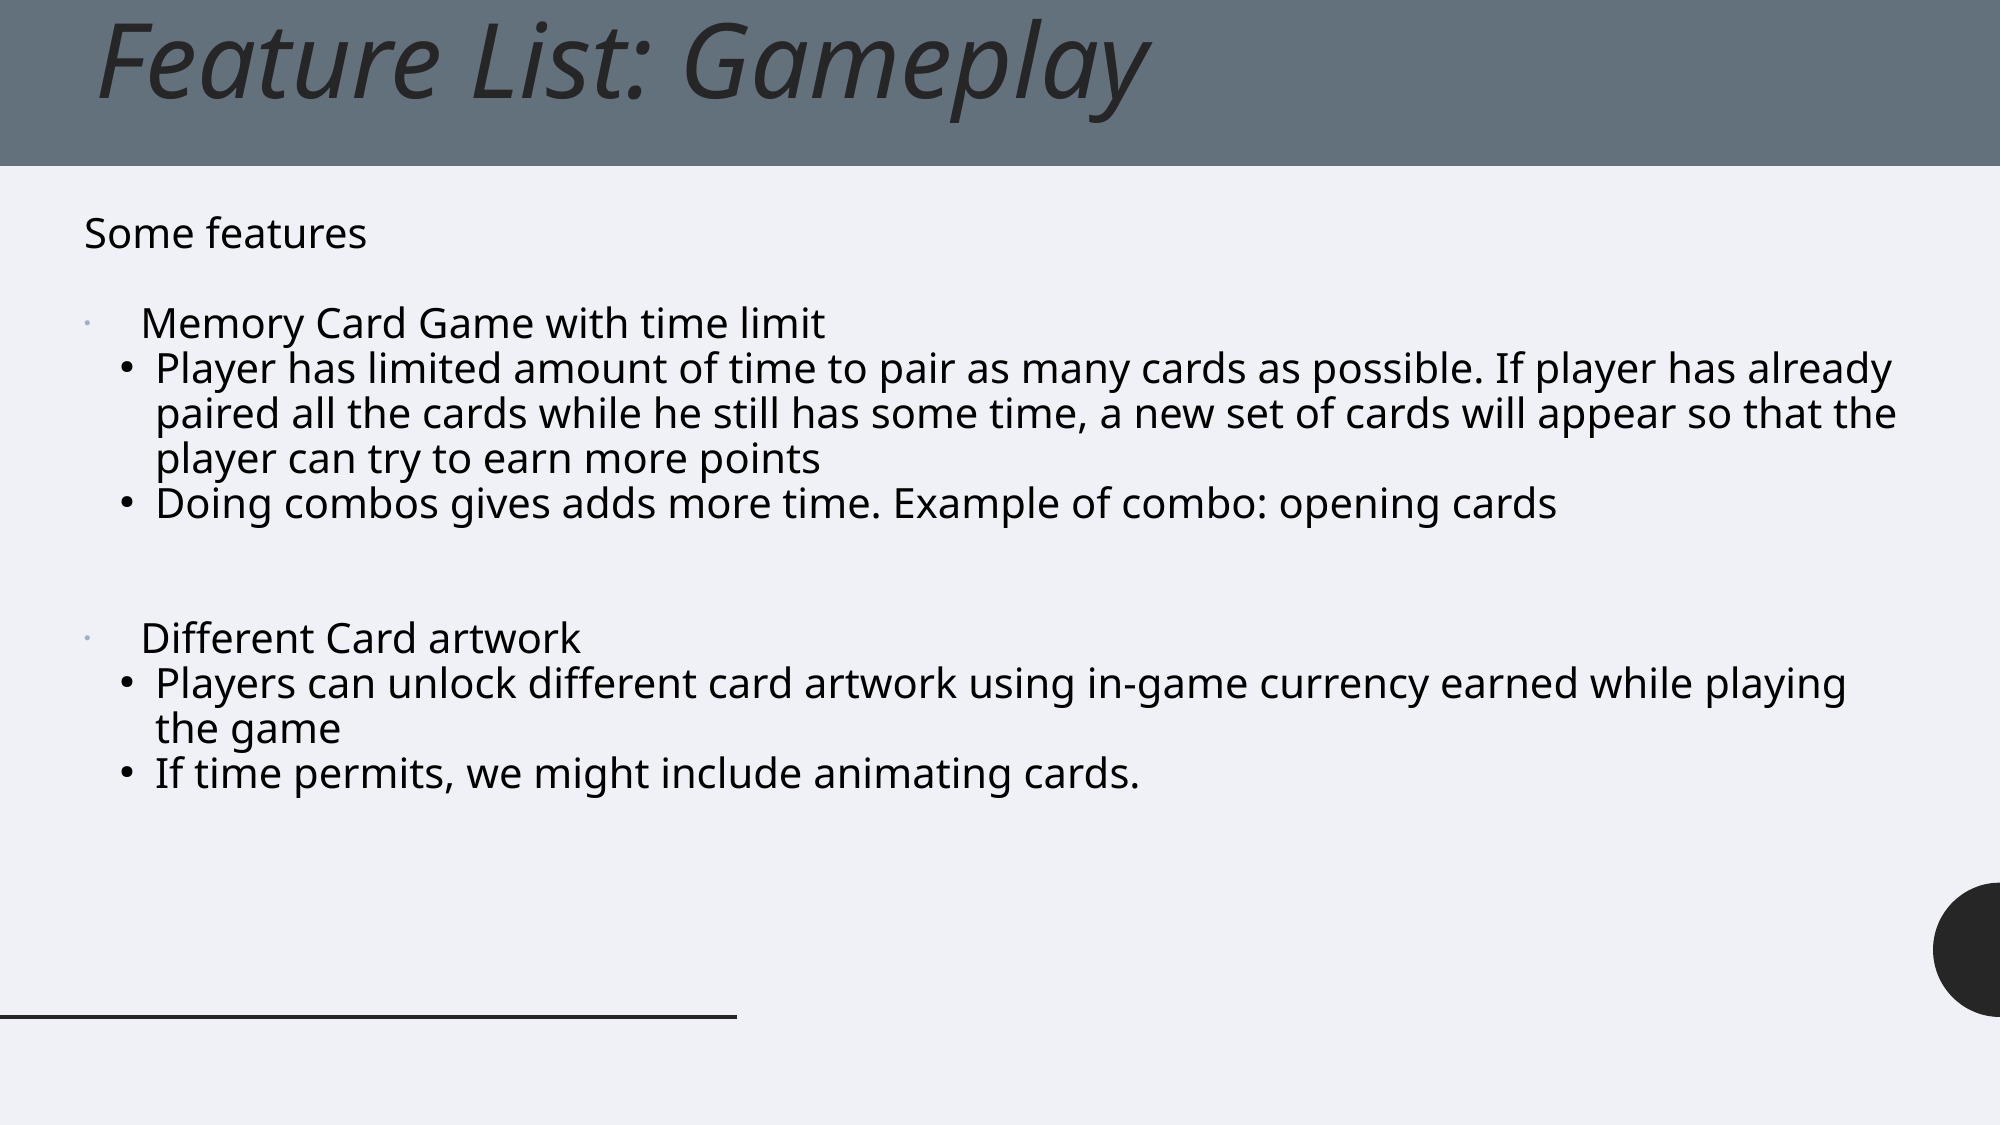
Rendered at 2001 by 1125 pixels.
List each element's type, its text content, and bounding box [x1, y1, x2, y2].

title Feature List: Gameplay [0, 0, 2000, 166]
text_box Some features Memory Card Game with time limit Player has limited amount of time to pair as many cards as possible. If player has already paired all the cards while he still has some time, a new set of cards will appear so that the player can try to earn more points Doing combos gives adds more time. Example of combo: opening cards Different Card artwork Players can unlock different card artwork using in-game currency earned while playing the game If time permits, we might include animating cards. [69, 205, 1930, 956]
